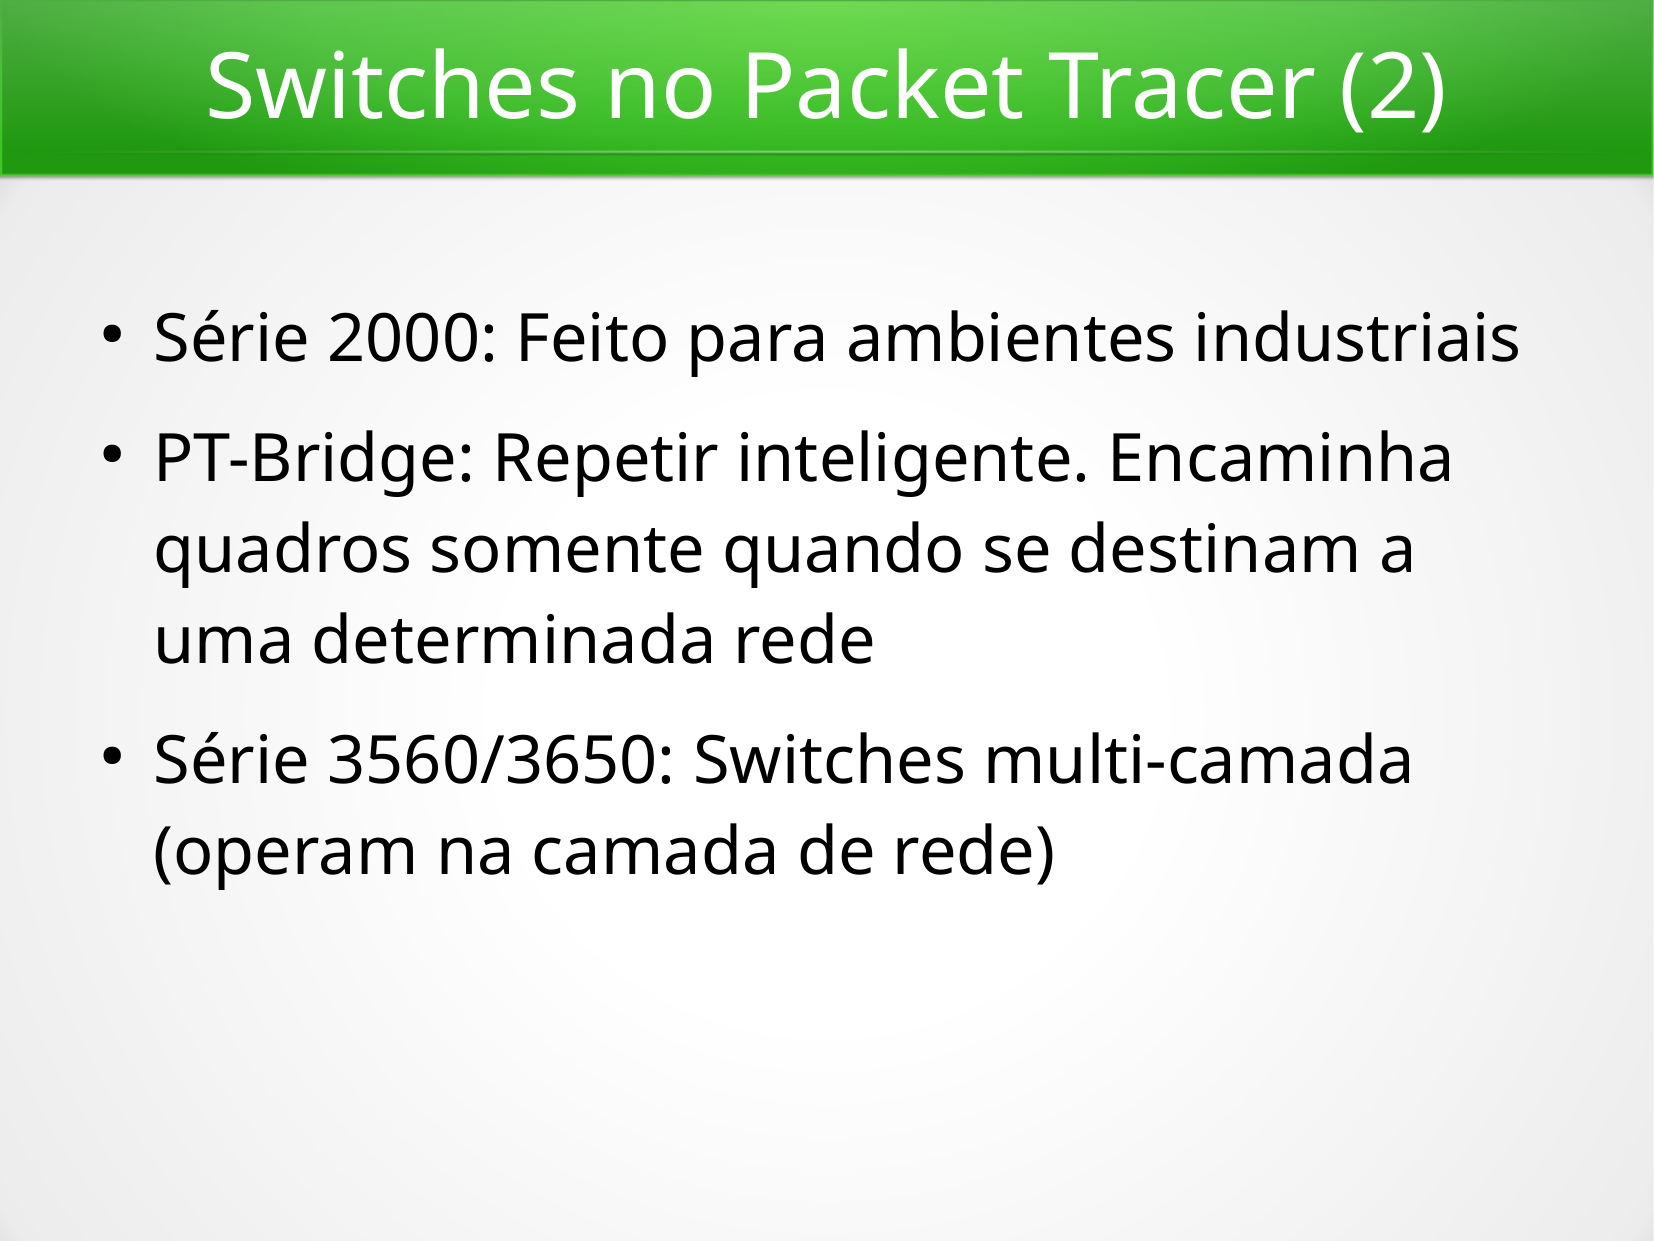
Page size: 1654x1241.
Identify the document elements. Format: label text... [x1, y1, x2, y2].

picture [0, 0, 1654, 1241]
list Série 2000: Feito para ambientes industriais PT-Bridge: Repetir inteligente. Encaminha quadros somente quando se destinam a uma determinada rede Série 3560/3650: Switches multi-camada (operam na camada de rede) [82, 290, 1571, 1010]
title Switches no Packet Tracer (2) [82, 11, 1571, 154]
